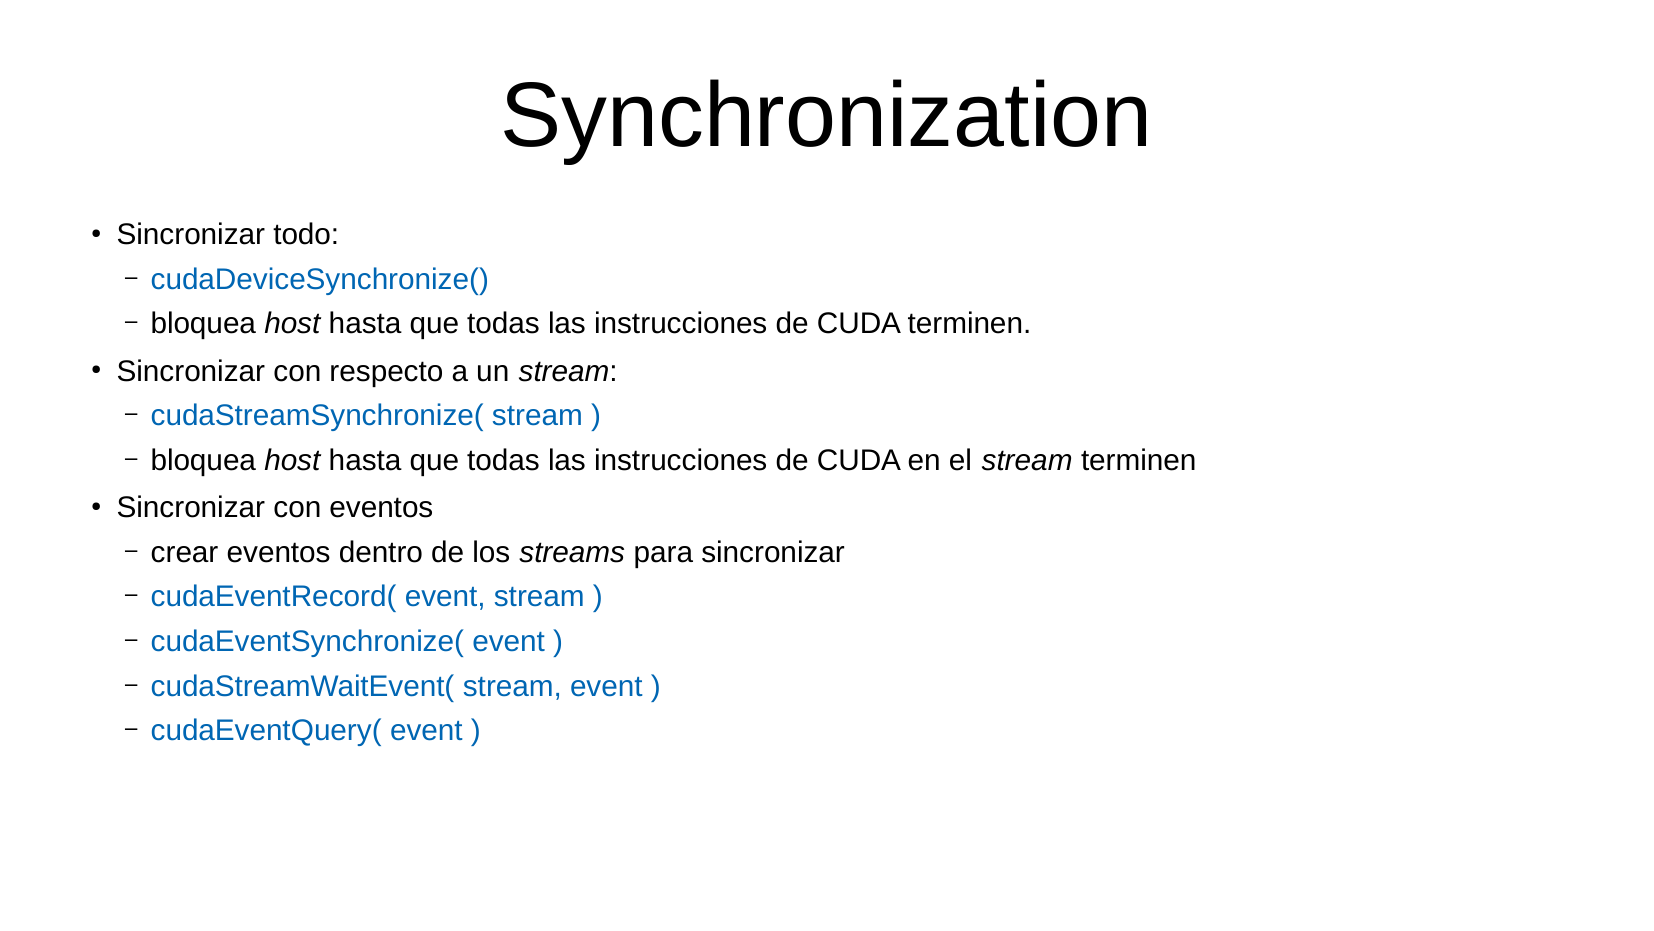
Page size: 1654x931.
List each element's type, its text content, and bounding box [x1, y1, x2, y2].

list Sincronizar todo: cudaDeviceSynchronize() bloquea host hasta que todas las instrucciones de CUDA terminen. Sincronizar con respecto a un stream: cudaStreamSynchronize( stream ) bloquea host hasta que todas las instrucciones de CUDA en el stream terminen Sincronizar con eventos crear eventos dentro de los streams para sincronizar cudaEventRecord( event, stream ) cudaEventSynchronize( event ) cudaStreamWaitEvent( stream, event ) cudaEventQuery( event ) [82, 217, 1571, 758]
title Synchronization [82, 37, 1571, 193]
